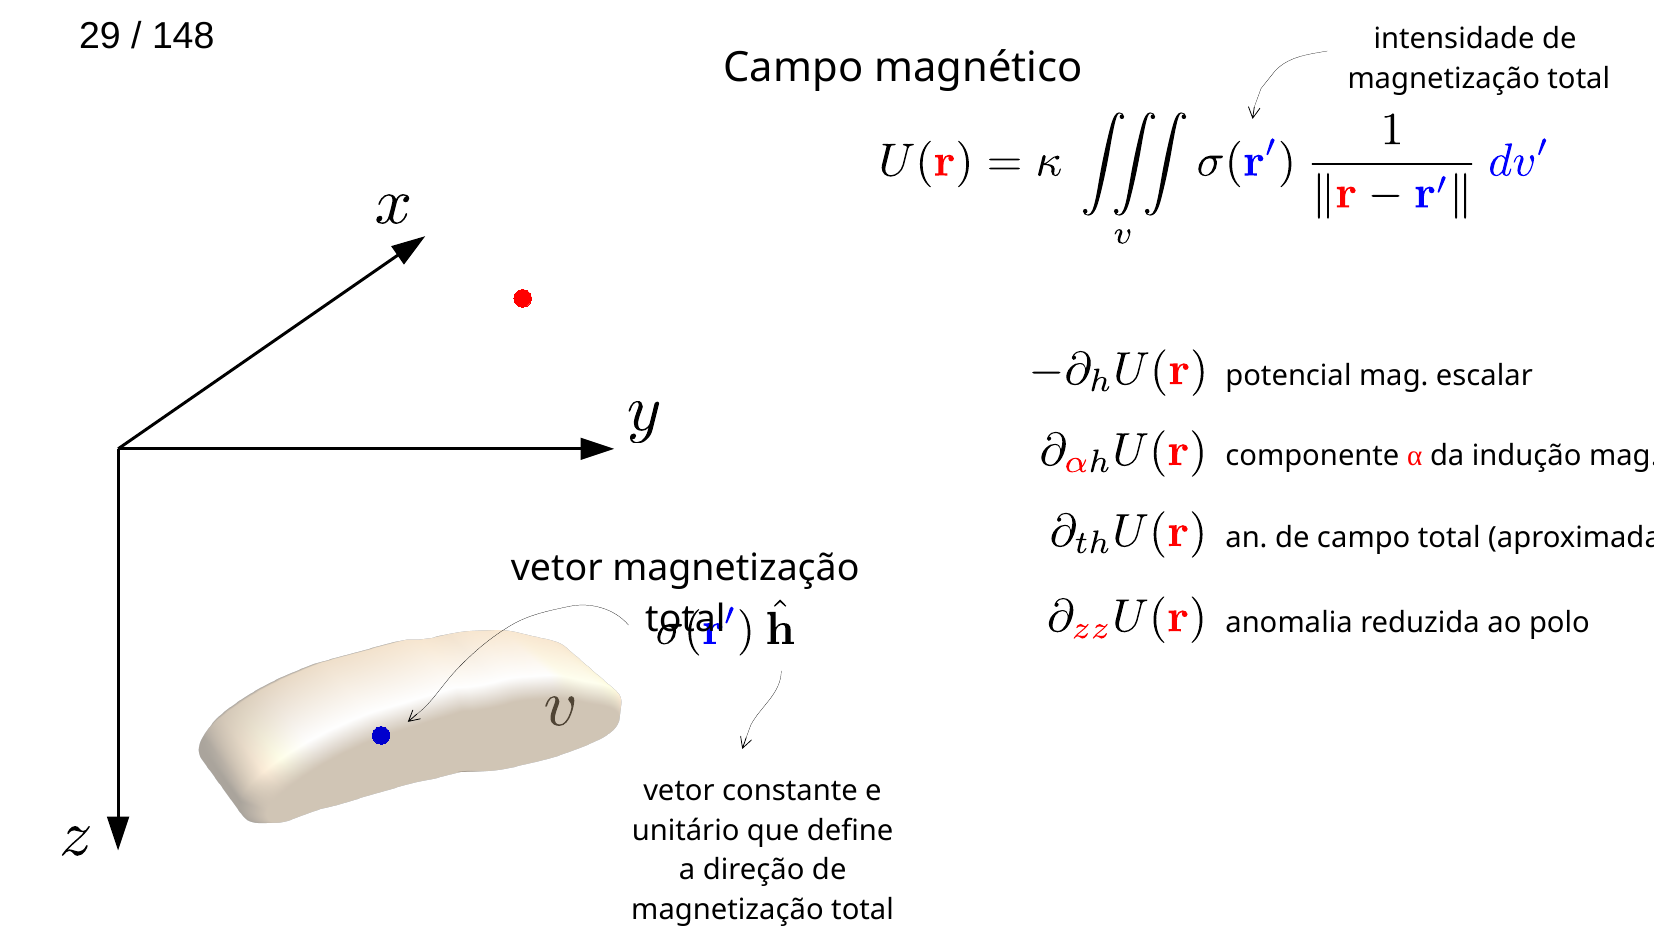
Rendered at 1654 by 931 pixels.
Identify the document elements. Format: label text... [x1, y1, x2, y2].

picture [1026, 347, 1210, 398]
picture [374, 194, 413, 224]
text_box <number> / 148 [0, 0, 240, 71]
text_box vetor magnetização total [496, 533, 957, 626]
text_box componente α da indução mag. [1210, 426, 1654, 479]
picture [653, 626, 797, 658]
text_box [513, 289, 532, 308]
text_box anomalia reduzida ao polo [1210, 594, 1586, 646]
text_box Campo magnético [708, 29, 1078, 91]
text_box vetor constante e unitário que define a direção de magnetização total [616, 761, 928, 869]
picture [59, 826, 93, 856]
text_box an. de campo total (aproximada) [1210, 508, 1654, 589]
text_box intensidade de magnetização total [1332, 17, 1616, 97]
picture [878, 112, 1548, 244]
picture [1037, 428, 1210, 479]
picture [1045, 594, 1209, 645]
text_box [372, 726, 390, 745]
picture [626, 401, 662, 443]
picture [1047, 509, 1209, 560]
text_box potencial mag. escalar [1210, 346, 1553, 399]
